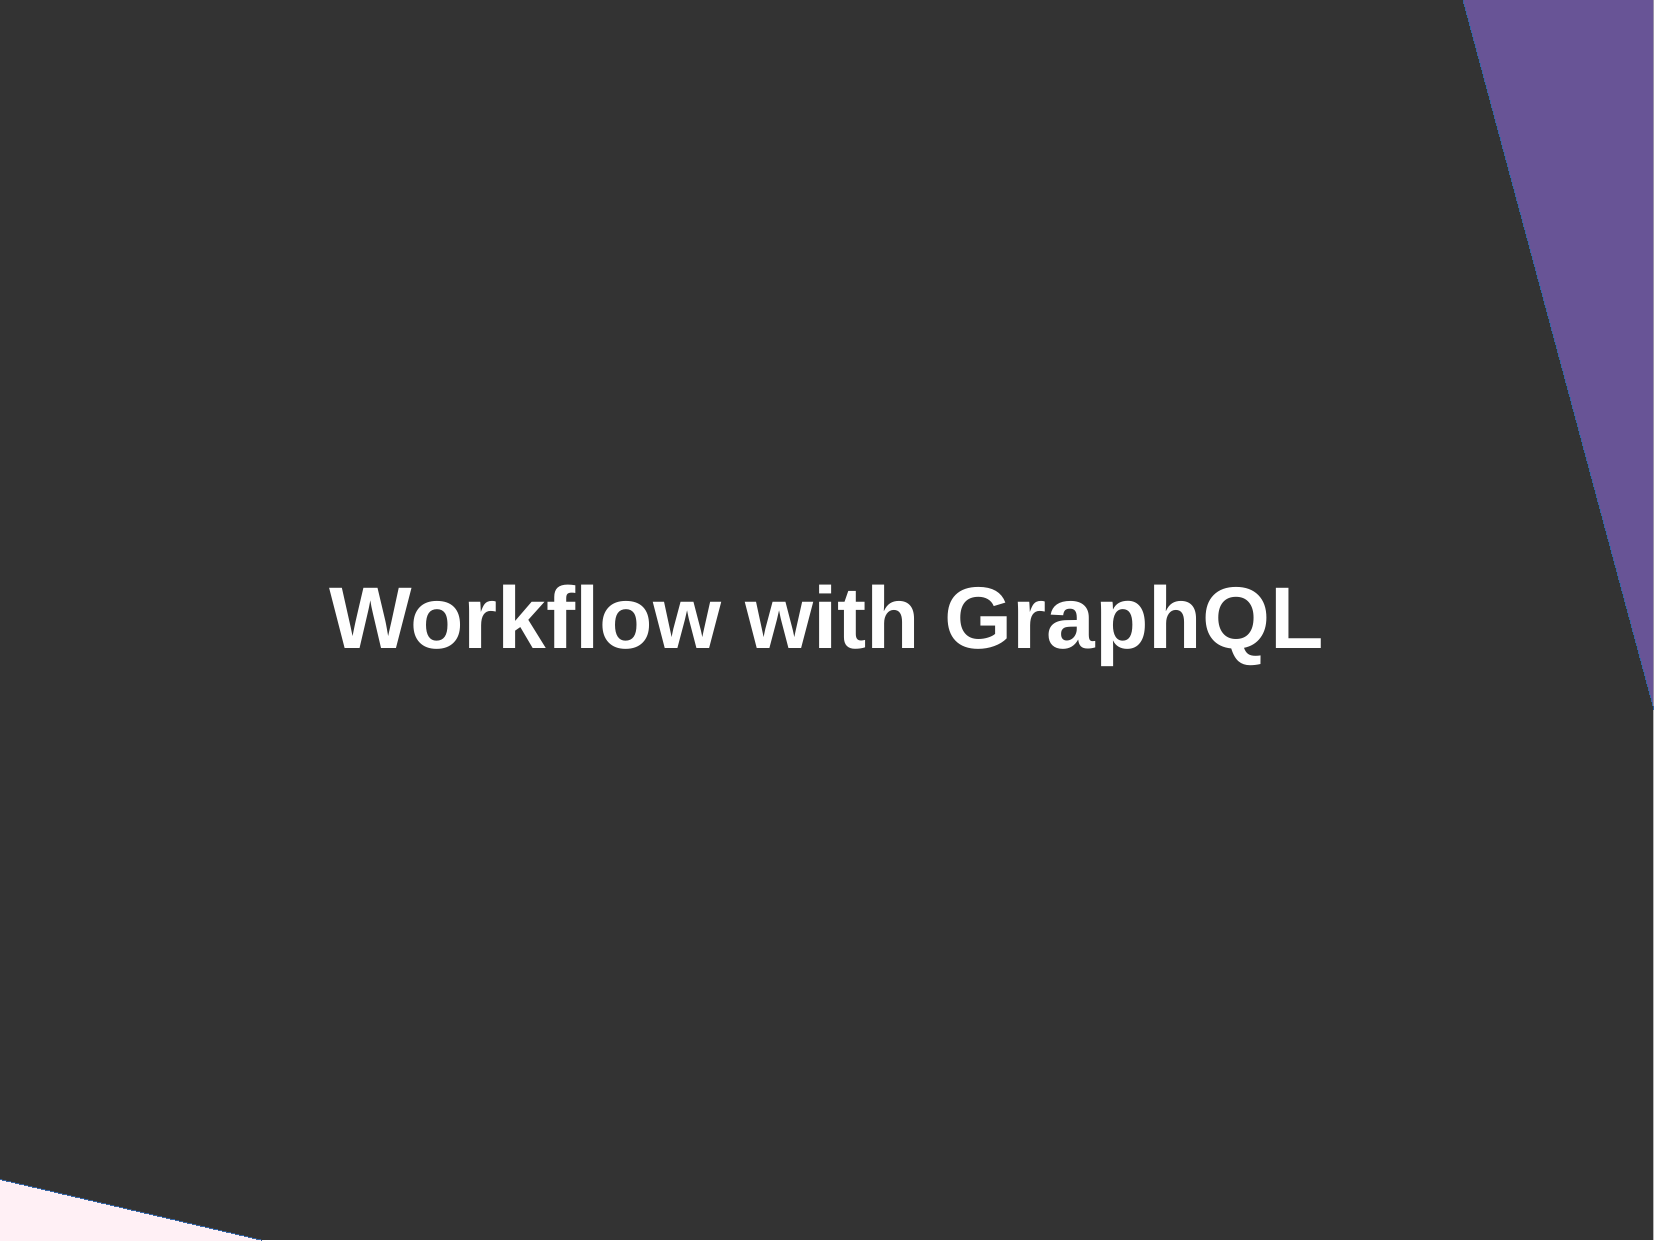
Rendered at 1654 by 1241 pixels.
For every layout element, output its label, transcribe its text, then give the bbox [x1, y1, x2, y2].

text_box [0, 1179, 266, 1241]
title Workflow with GraphQL [31, 568, 1622, 672]
text_box [1463, 0, 1654, 710]
